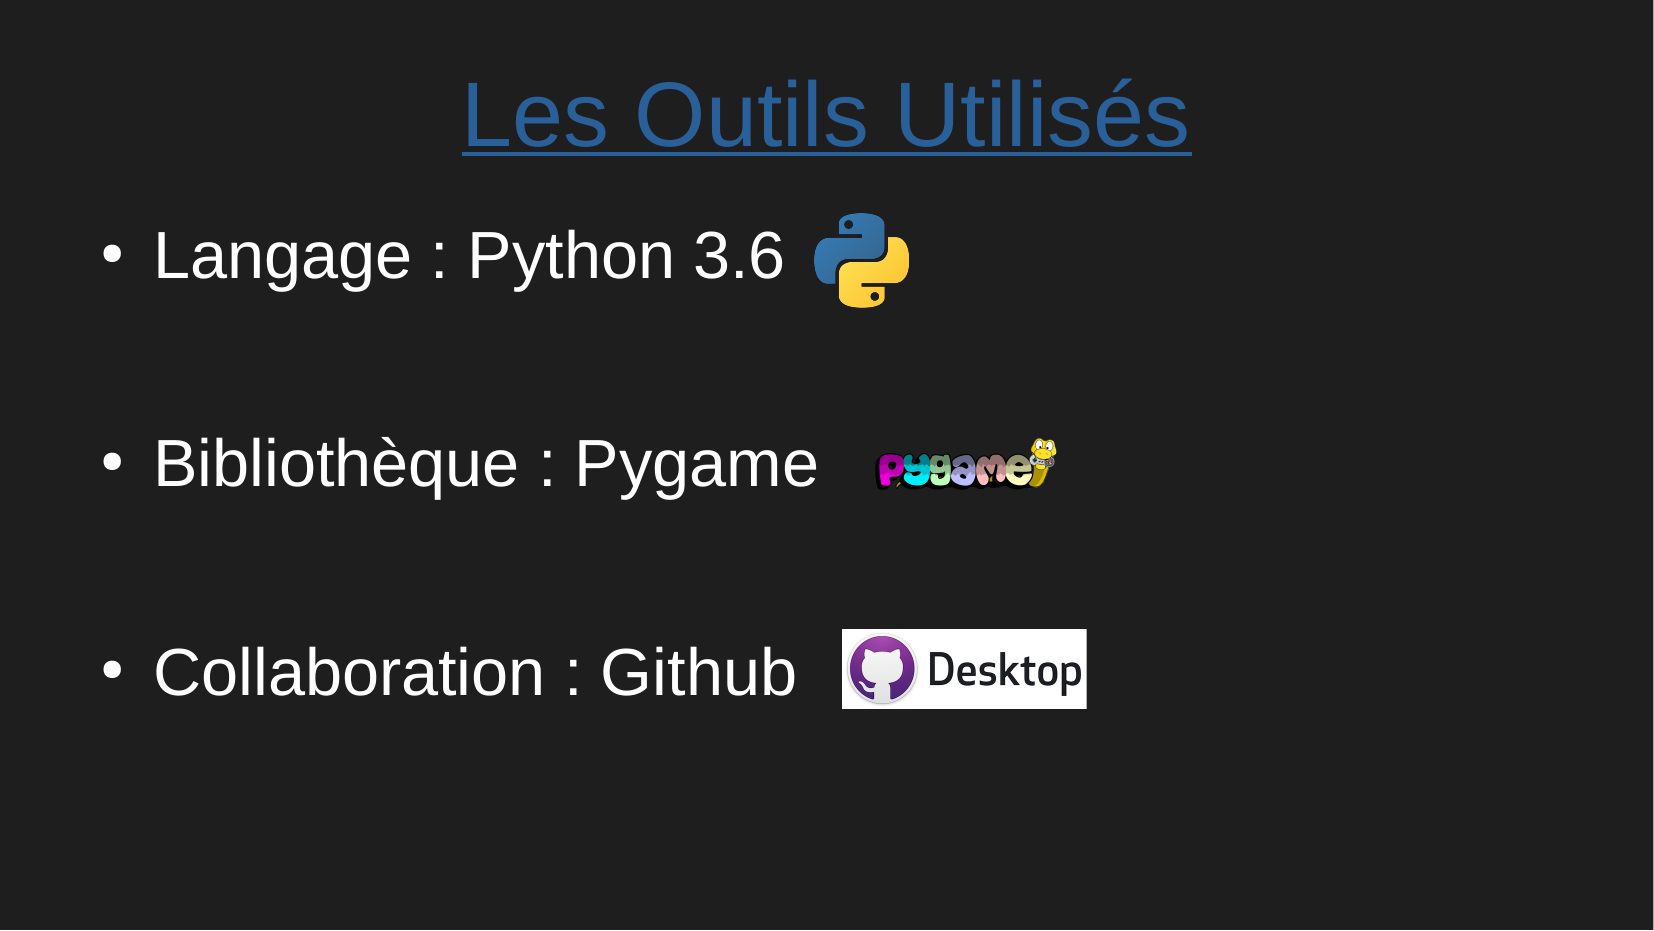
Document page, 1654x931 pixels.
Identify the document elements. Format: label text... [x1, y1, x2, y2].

picture [814, 213, 909, 308]
picture [842, 629, 1087, 709]
title Les Outils Utilisés [82, 37, 1571, 193]
list Langage : Python 3.6 Bibliothèque : Pygame Collaboration : Github [82, 217, 1571, 758]
picture [874, 436, 1061, 511]
